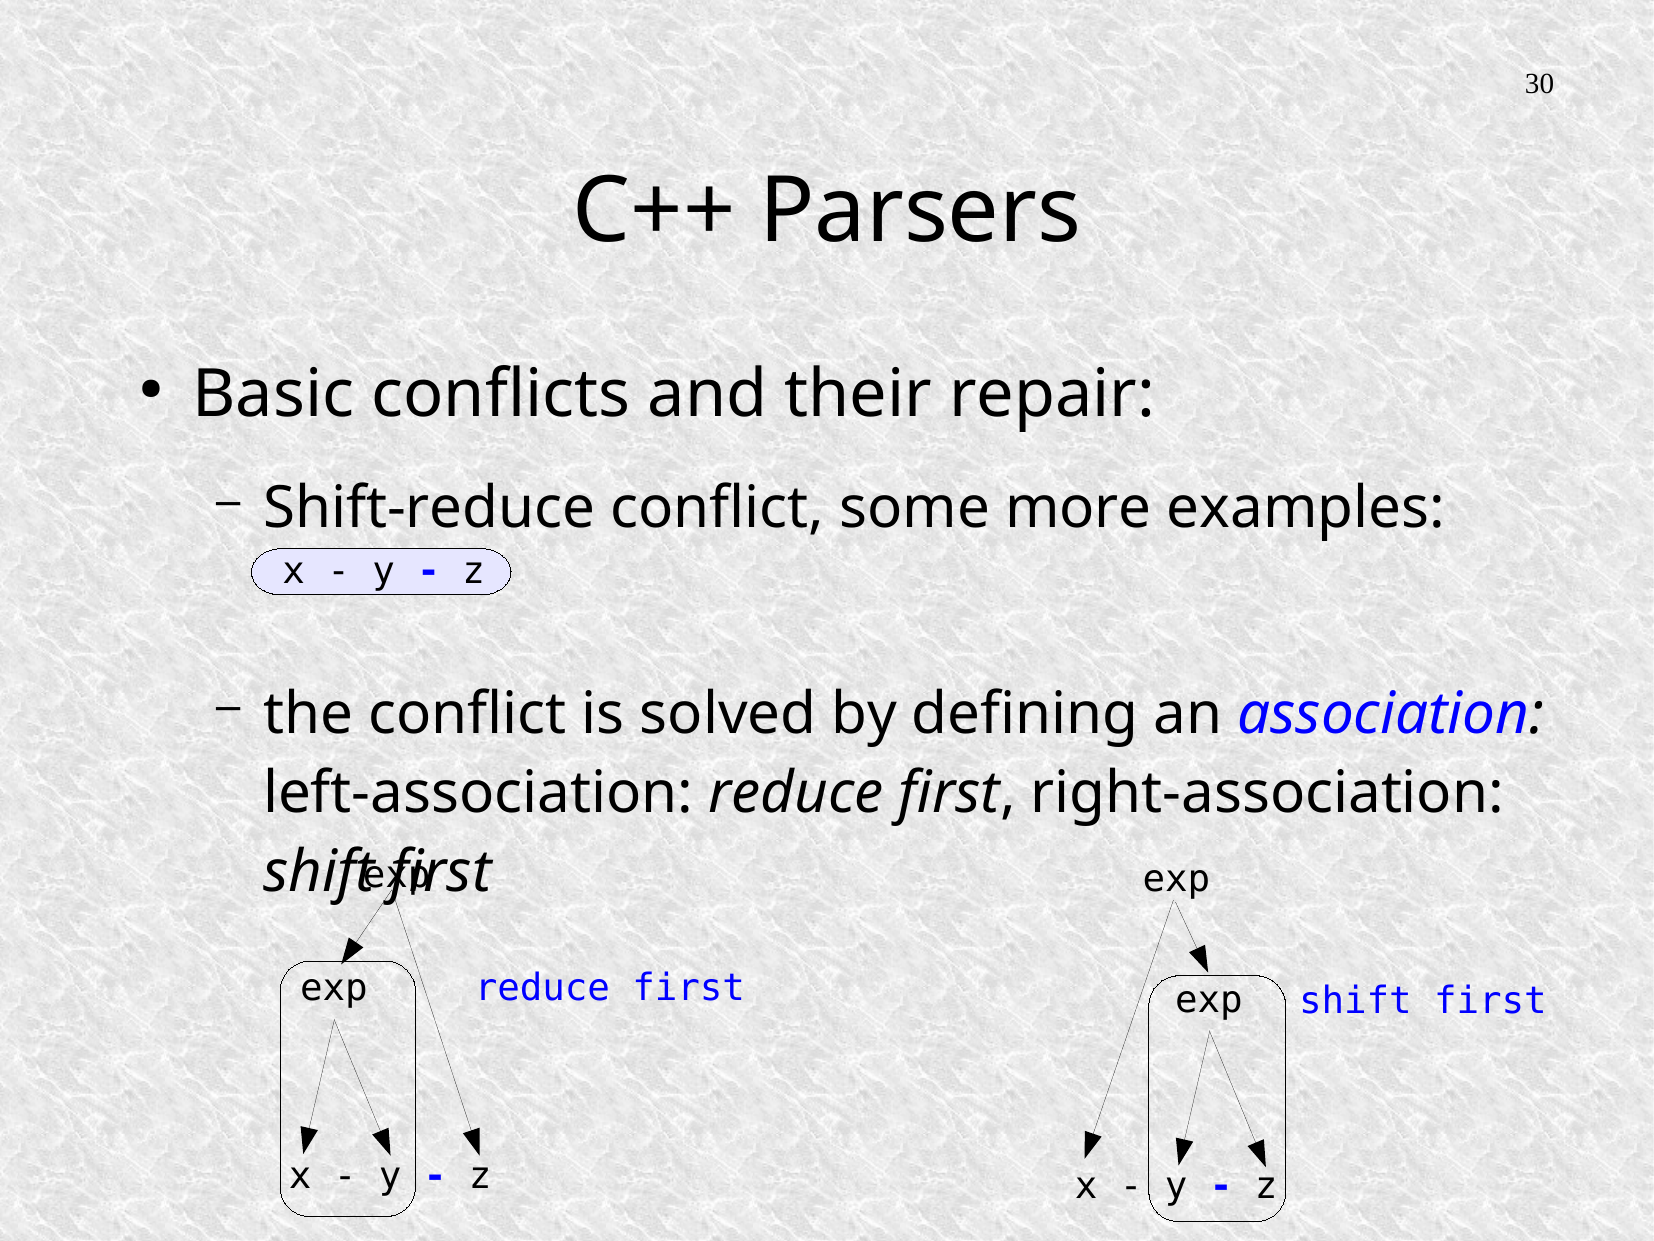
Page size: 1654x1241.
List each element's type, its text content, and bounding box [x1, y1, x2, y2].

title C++ Parsers [121, 102, 1534, 311]
text_box x - y - z [288, 1153, 516, 1199]
picture [0, 0, 1654, 1241]
text_box reduce first [474, 965, 746, 1011]
list Basic conflicts and their repair: Shift-reduce conflict, some more examples: the conflict is solved by defining an association: left-association: reduce first, right-association: shift first [121, 344, 1565, 1236]
text_box exp [1142, 856, 1222, 902]
text_box exp [299, 965, 388, 1011]
text_box x - y - z [282, 548, 510, 594]
text_box exp [362, 852, 442, 898]
text_box exp [1175, 977, 1263, 1023]
text_box shift first [1299, 978, 1547, 1025]
text_box x - y - z [1075, 1163, 1303, 1209]
